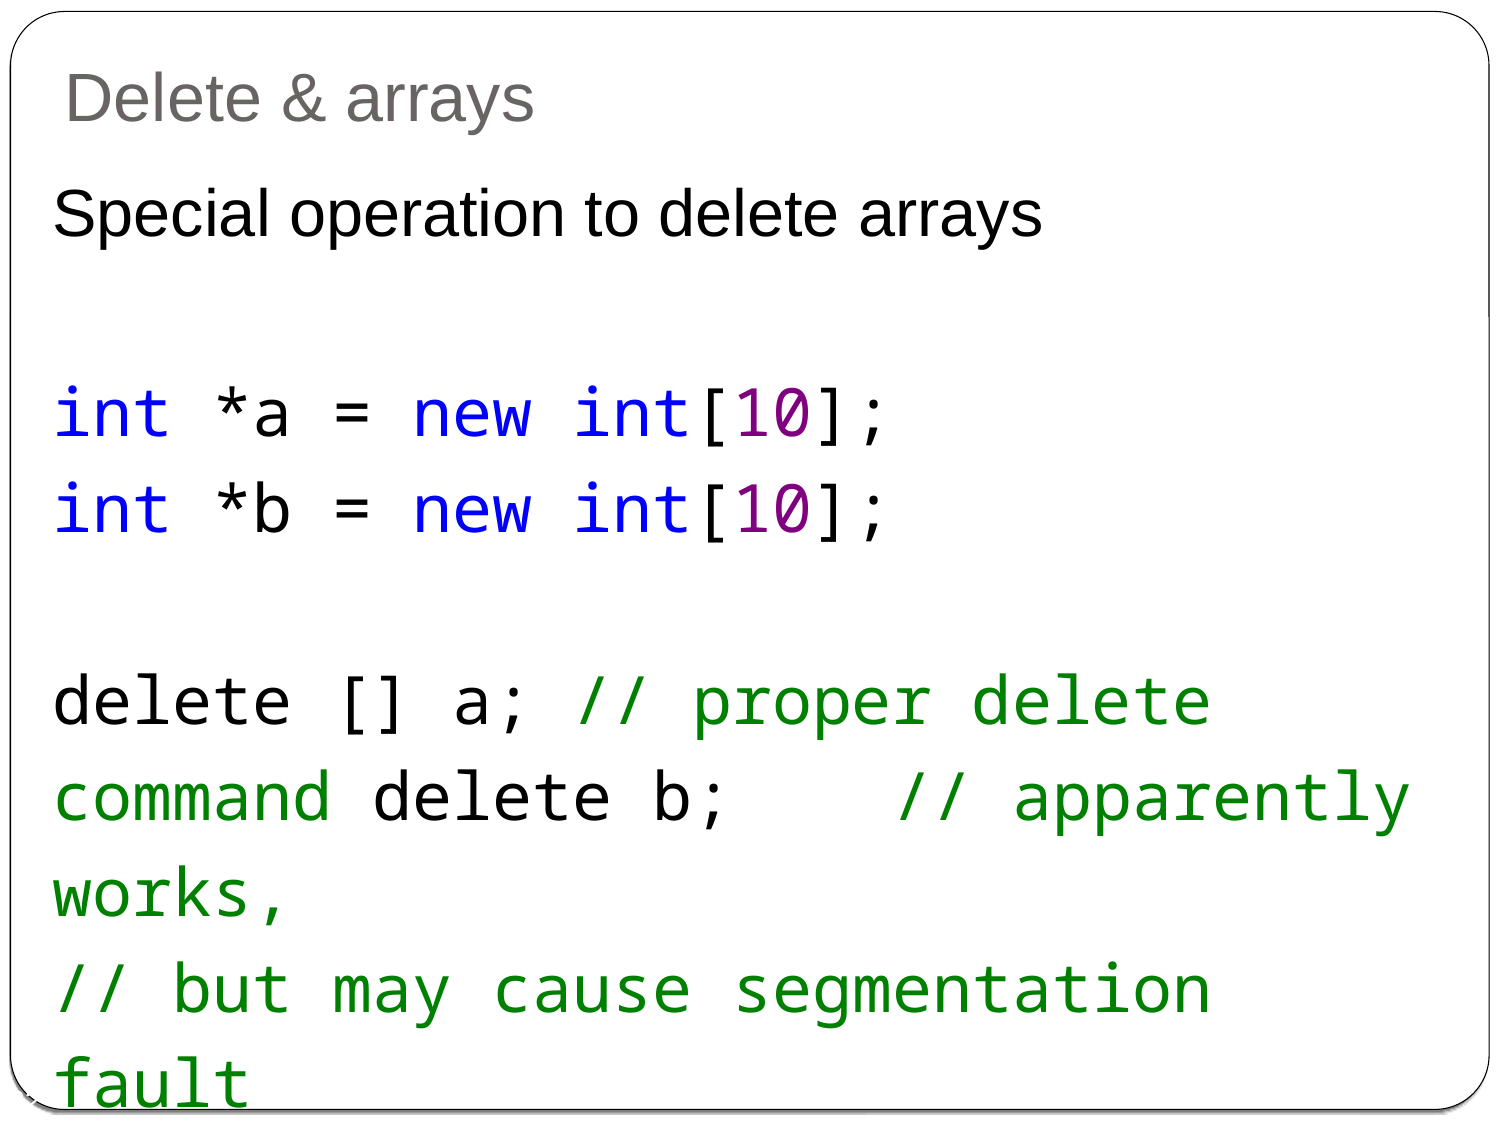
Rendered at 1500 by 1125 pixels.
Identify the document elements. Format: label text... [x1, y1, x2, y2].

slide_number <number> [0, 1074, 50, 1125]
list Special operation to delete arrays int *a = new int[10]; int *b = new int[10]; delete [] a; // proper delete command delete b; // apparently works, // but may cause segmentation fault // or memory leak (folder 6) [37, 162, 1463, 1081]
title Delete & arrays [50, 45, 1450, 150]
